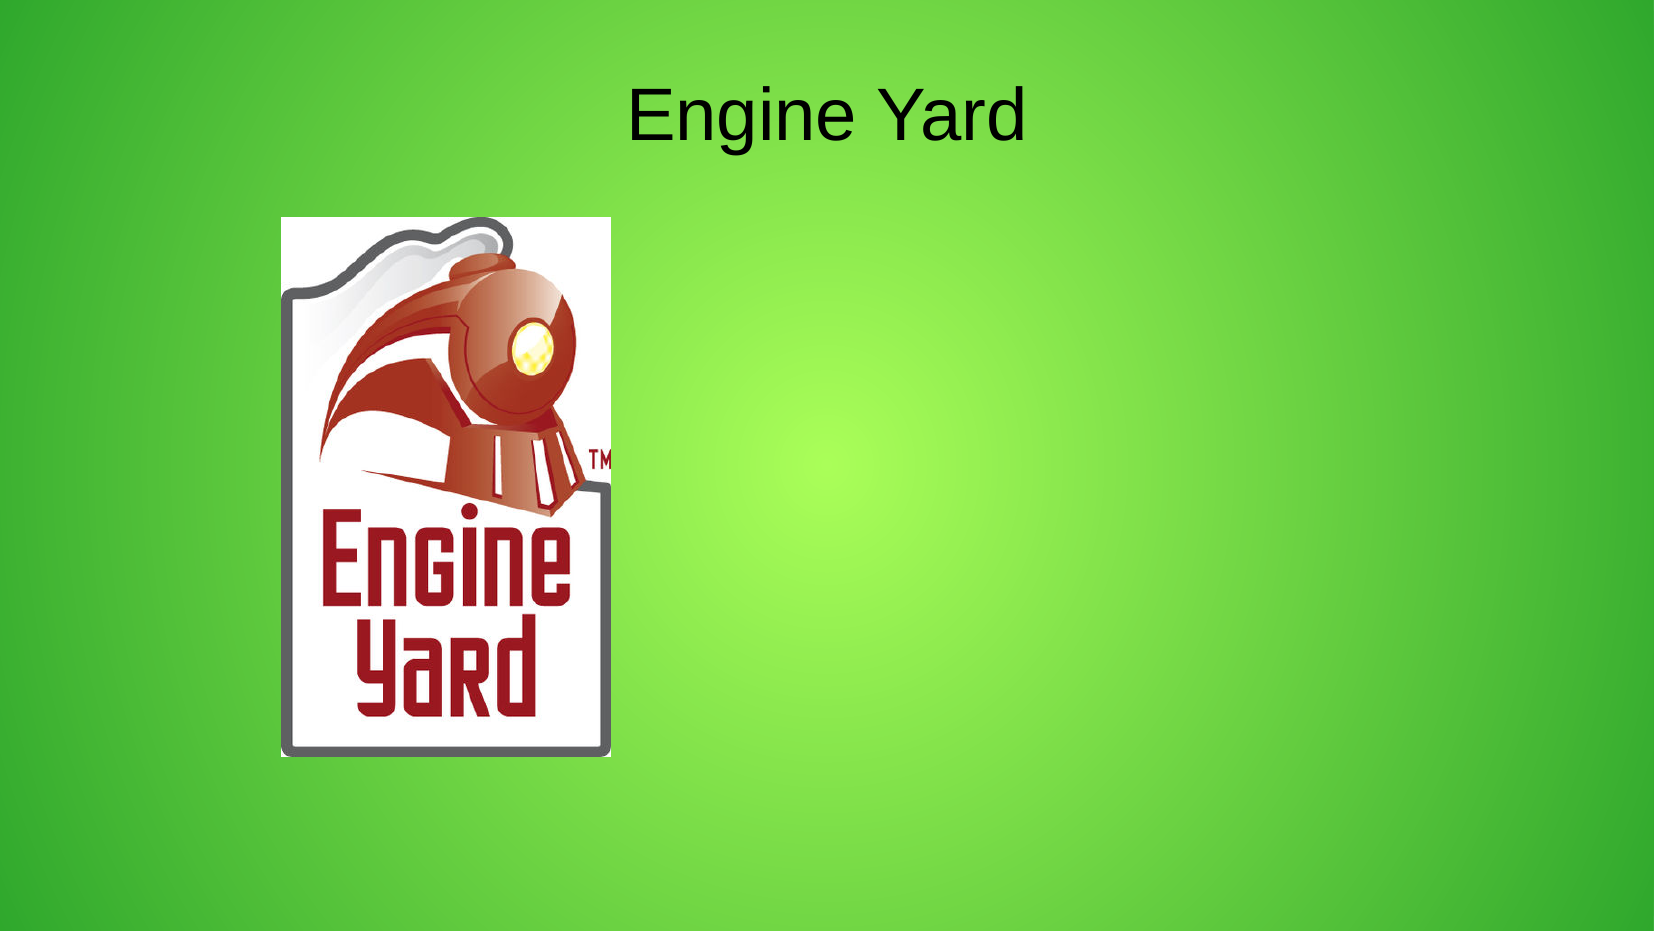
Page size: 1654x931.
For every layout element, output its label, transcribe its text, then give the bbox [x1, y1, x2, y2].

title Engine Yard [82, 37, 1571, 193]
picture [281, 217, 611, 758]
